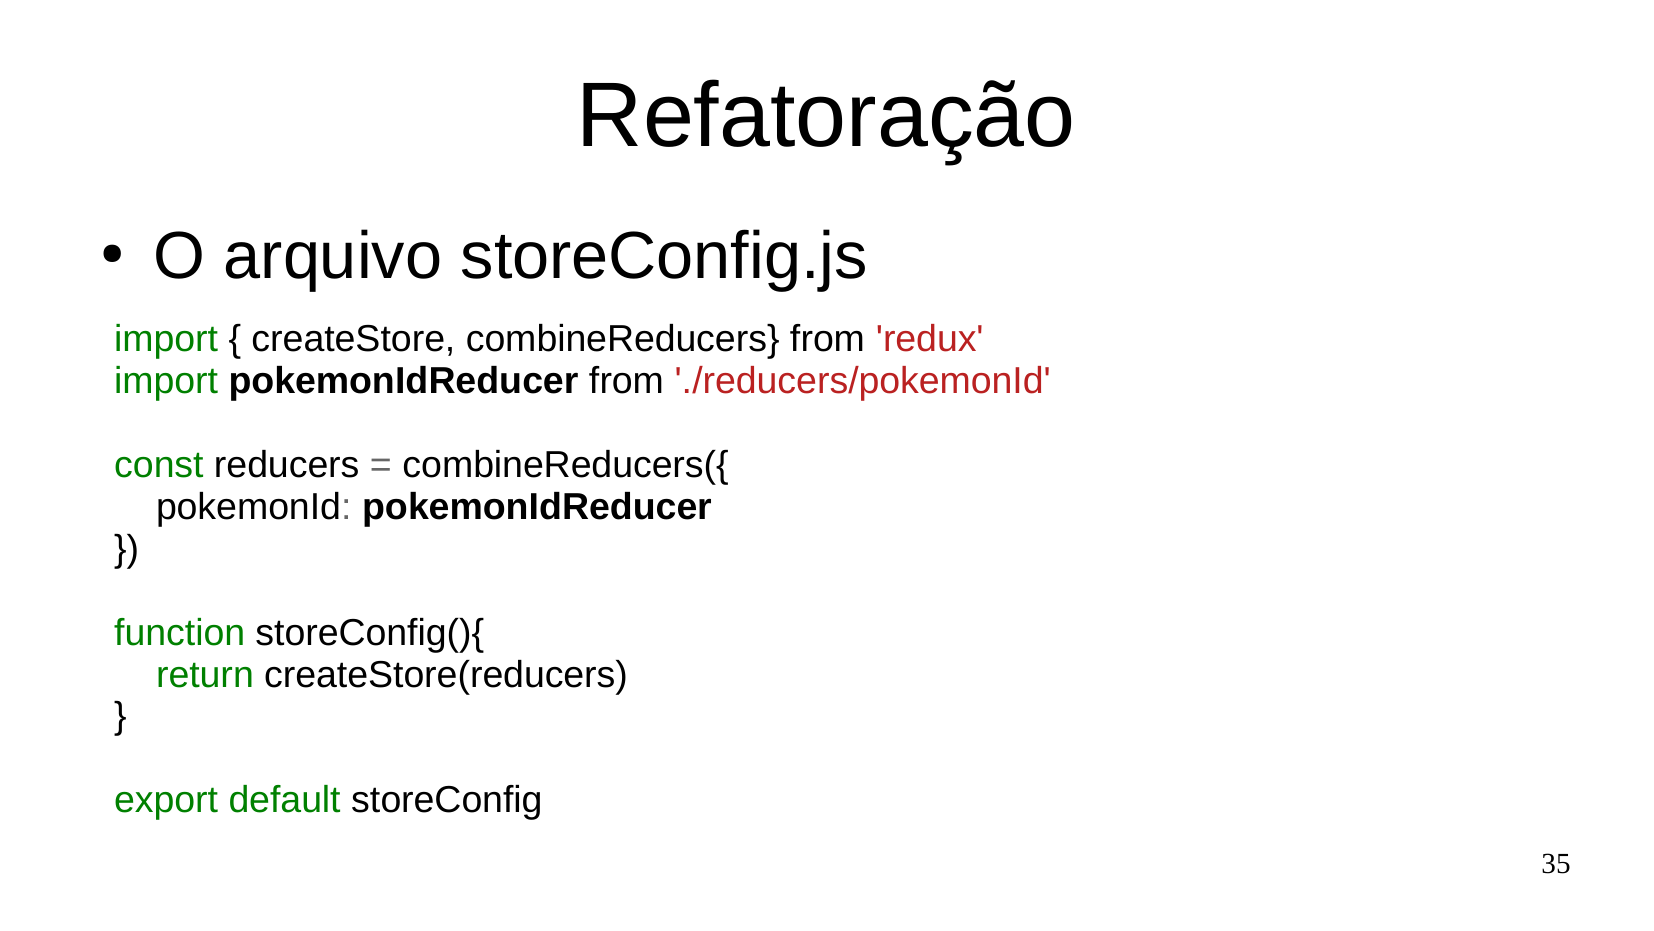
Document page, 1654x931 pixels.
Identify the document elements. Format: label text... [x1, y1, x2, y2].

text_box import { createStore, combineReducers} from 'redux' import pokemonIdReducer from './reducers/pokemonId' const reducers = combineReducers({ pokemonId: pokemonIdReducer }) function storeConfig(){ return createStore(reducers) } export default storeConfig [99, 309, 1359, 829]
title Refatoração [82, 37, 1571, 193]
list O arquivo storeConfig.js [82, 217, 1571, 758]
